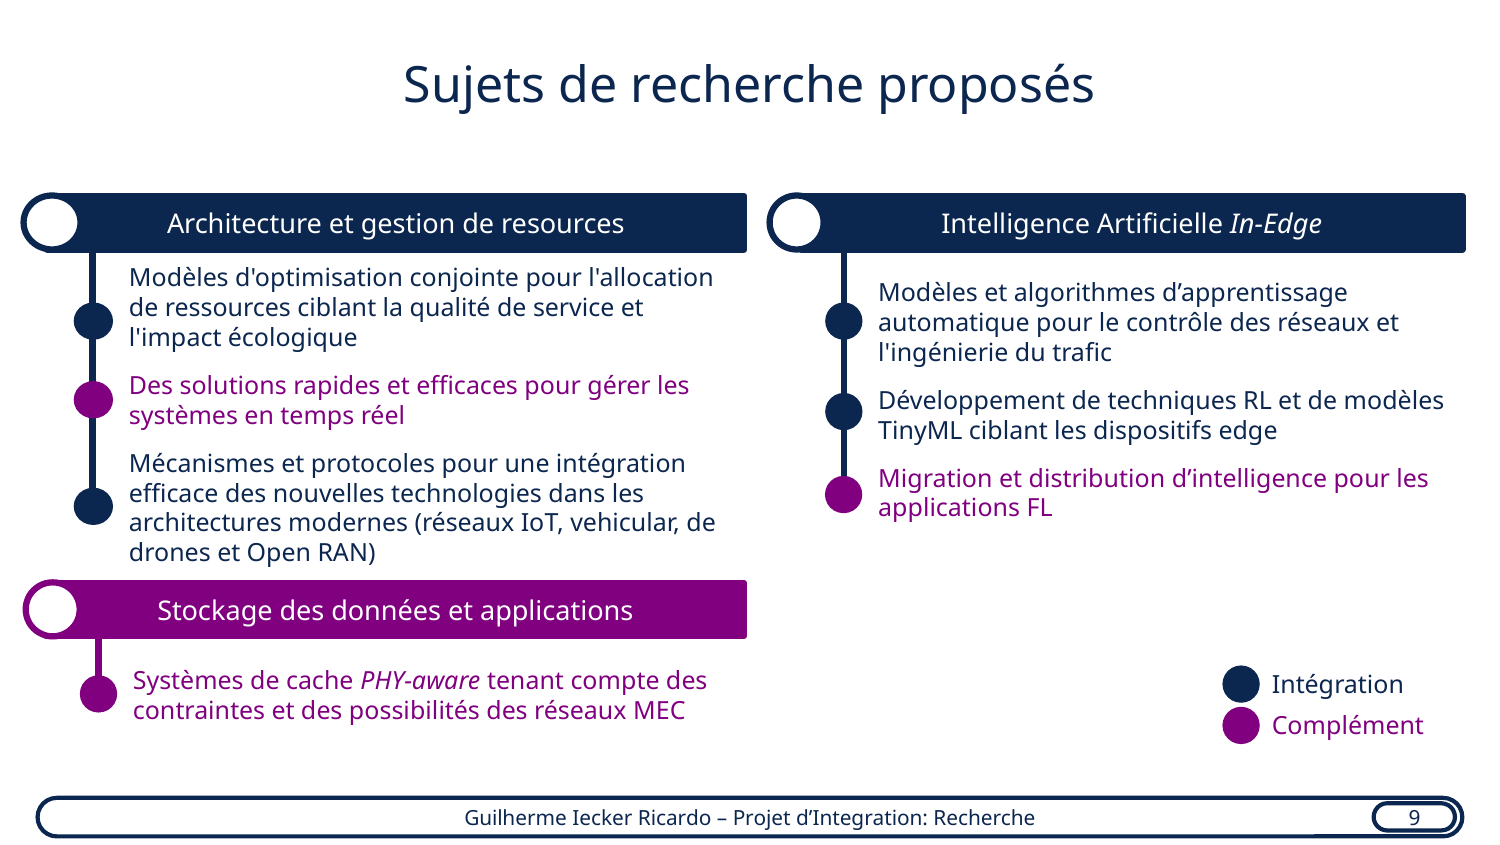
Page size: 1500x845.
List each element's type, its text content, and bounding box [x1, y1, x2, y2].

text_box [825, 302, 860, 340]
text_box Intégration [1254, 657, 1442, 709]
text_box Systèmes de cache PHY-aware tenant compte des contraintes et des possibilités des réseaux MEC [115, 654, 734, 736]
text_box Modèles et algorithmes d’apprentissage automatique pour le contrôle des réseaux et l'ingénierie du trafic Développement de techniques RL et de modèles TinyML ciblant les dispositifs edge Migration et distribution d’intelligence pour les applications FL [860, 265, 1480, 533]
text_box Architecture et gestion de resources [58, 196, 745, 250]
text_box Complément [1254, 698, 1480, 750]
text_box Intelligence Artificielle In-Edge [802, 196, 1463, 250]
text_box [73, 302, 114, 340]
text_box [1222, 706, 1260, 745]
text_box [769, 195, 824, 250]
text_box 9 [1373, 803, 1456, 831]
text_box [23, 195, 81, 250]
text_box [73, 488, 111, 526]
text_box [79, 675, 115, 713]
text_box [825, 392, 860, 431]
text_box Sujets de recherche proposés [37, 37, 1463, 193]
text_box Stockage des données et applications [57, 582, 744, 637]
text_box Guilherme Iecker Ricardo – Projet d’Integration: Recherche [37, 797, 1463, 837]
text_box Modèles d'optimisation conjointe pour l'allocation de ressources ciblant la qualité de service et l'impact écologique Des solutions rapides et efficaces pour gérer les systèmes en temps réel Mécanismes et protocoles pour une intégration efficace des nouvelles technologies dans les architectures modernes (réseaux IoT, vehicular, de drones et Open RAN) [111, 250, 751, 578]
text_box [25, 582, 80, 637]
text_box [73, 381, 114, 419]
text_box [1222, 665, 1254, 703]
text_box [824, 475, 860, 514]
